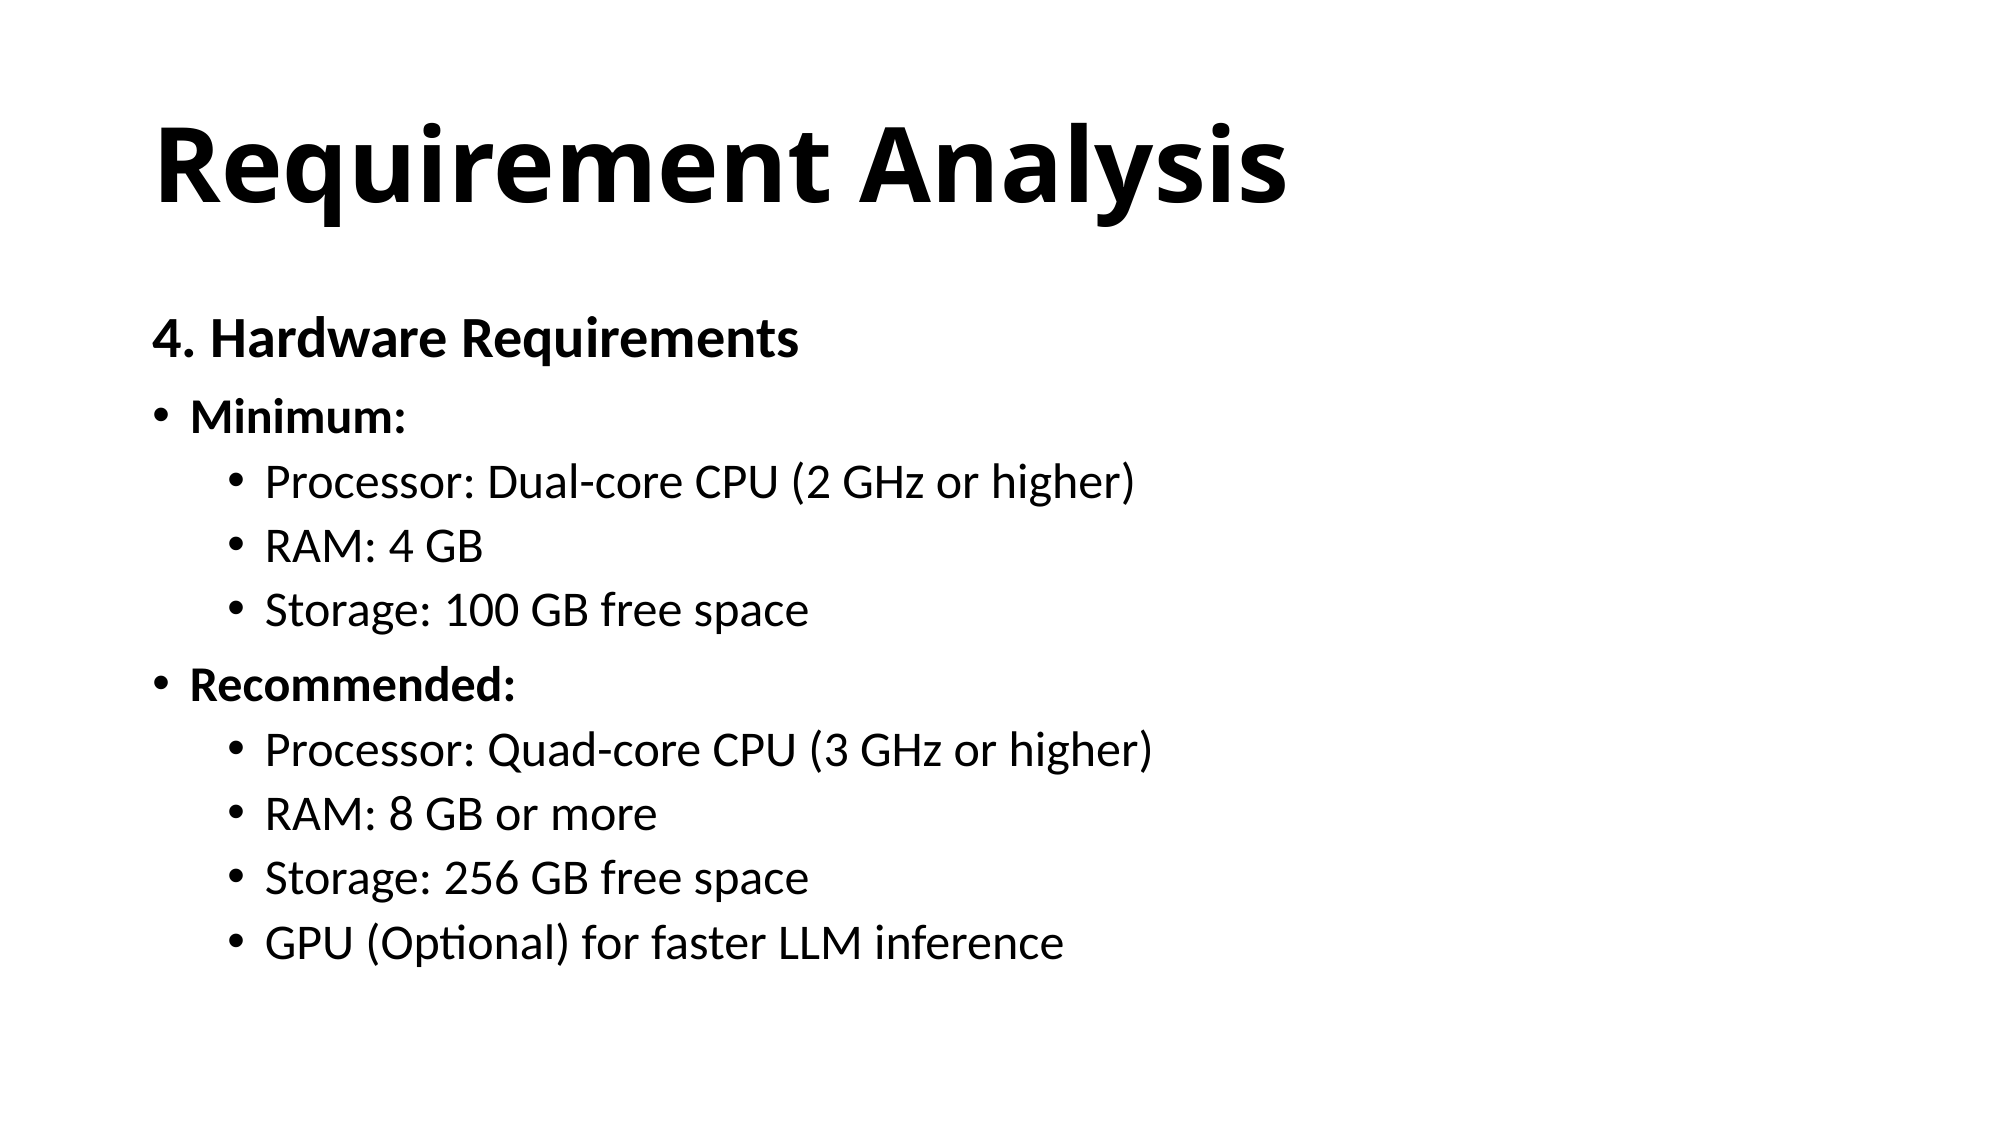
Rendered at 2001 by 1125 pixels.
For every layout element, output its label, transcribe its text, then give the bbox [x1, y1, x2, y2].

list 4. Hardware Requirements Minimum: Processor: Dual-core CPU (2 GHz or higher) RAM: 4 GB Storage: 100 GB free space Recommended: Processor: Quad-core CPU (3 GHz or higher) RAM: 8 GB or more Storage: 256 GB free space GPU (Optional) for faster LLM inference [137, 299, 1863, 1014]
title Requirement Analysis [137, 59, 1863, 278]
